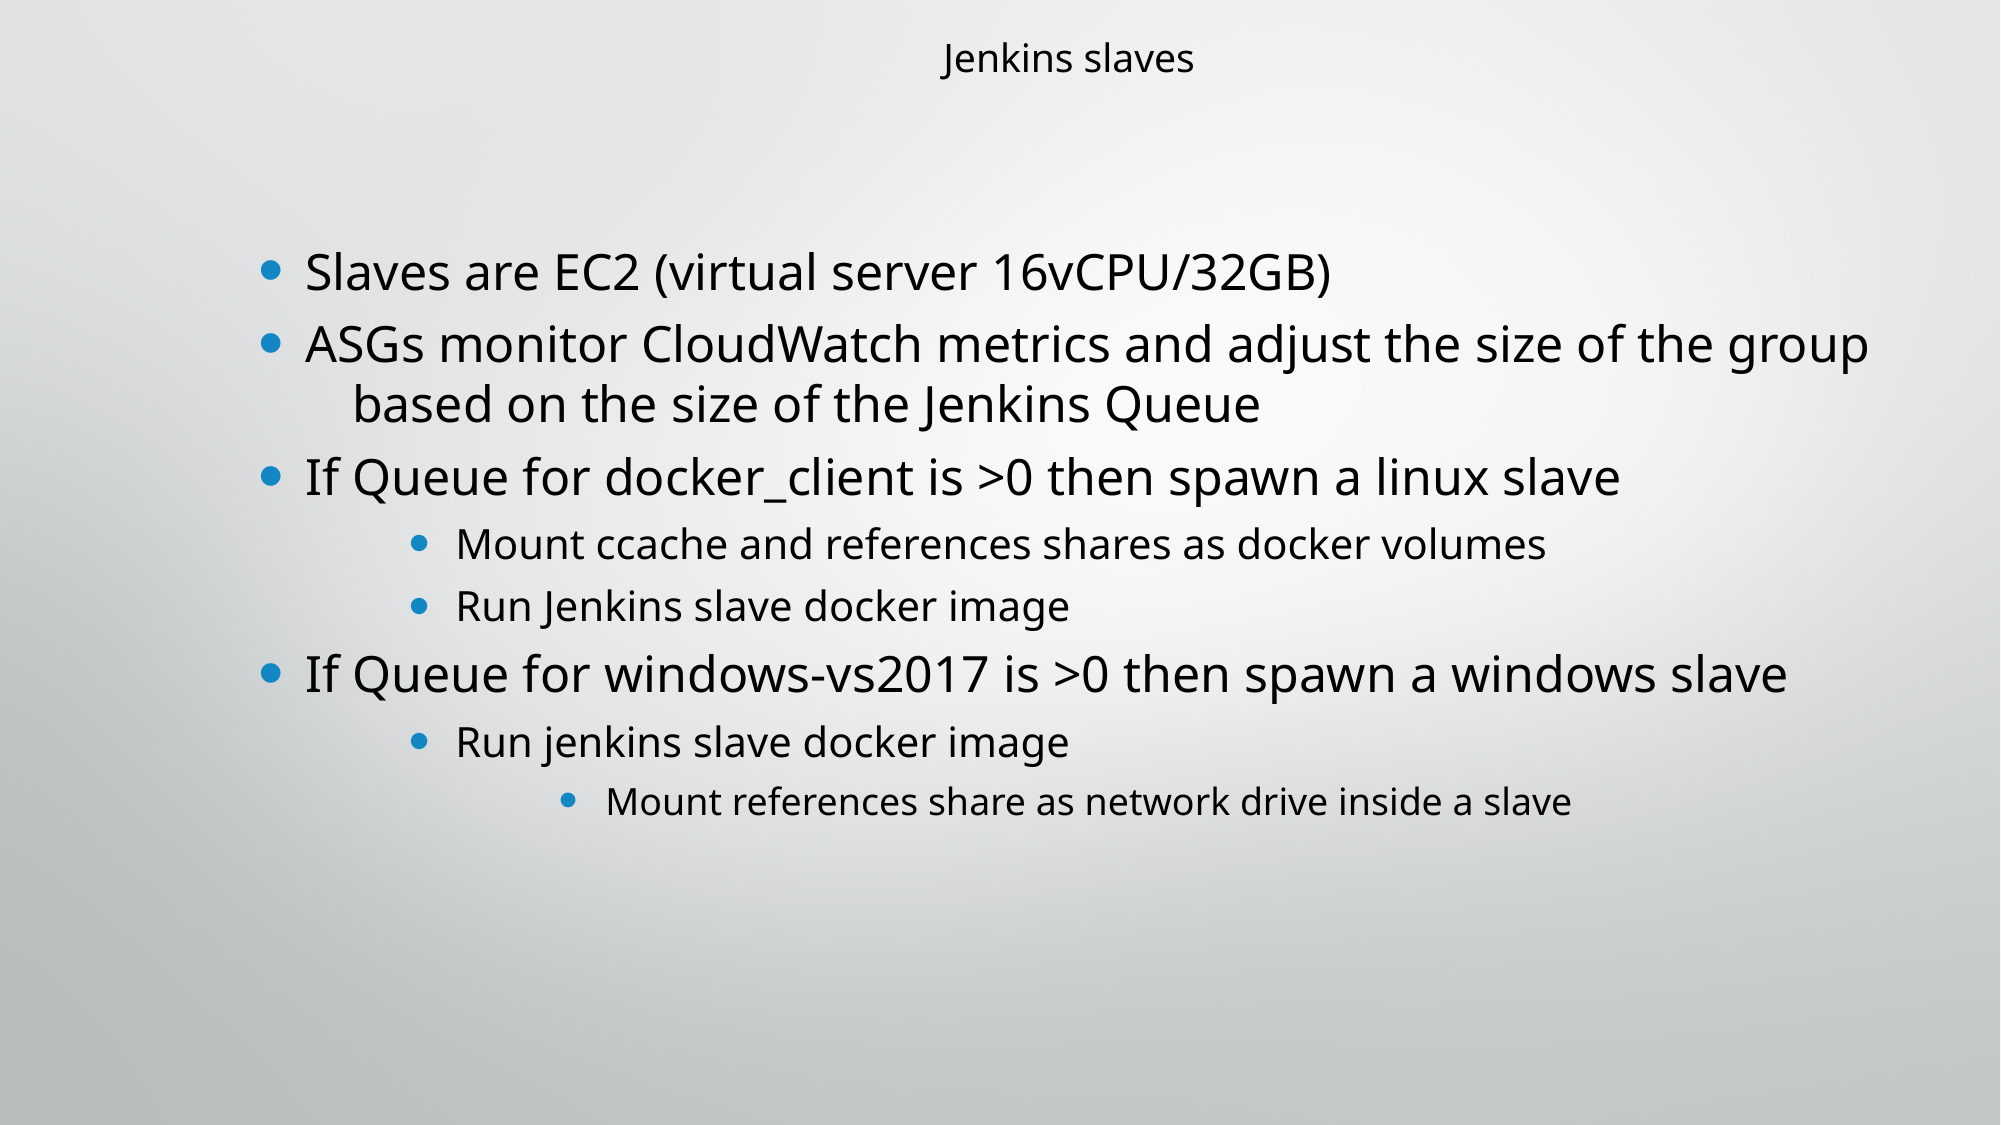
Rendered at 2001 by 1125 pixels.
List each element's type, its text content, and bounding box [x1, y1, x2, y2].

picture [0, 0, 2001, 1125]
title Jenkins slaves [247, 25, 1892, 88]
list Slaves are EC2 (virtual server 16vCPU/32GB) ASGs monitor CloudWatch metrics and adjust the size of the group based on the size of the Jenkins Queue If Queue for docker_client is >0 then spawn a linux slave Mount ccache and references shares as docker volumes Run Jenkins slave docker image If Queue for windows-vs2017 is >0 then spawn a windows slave Run jenkins slave docker image Mount references share as network drive inside a slave [243, 112, 1887, 951]
